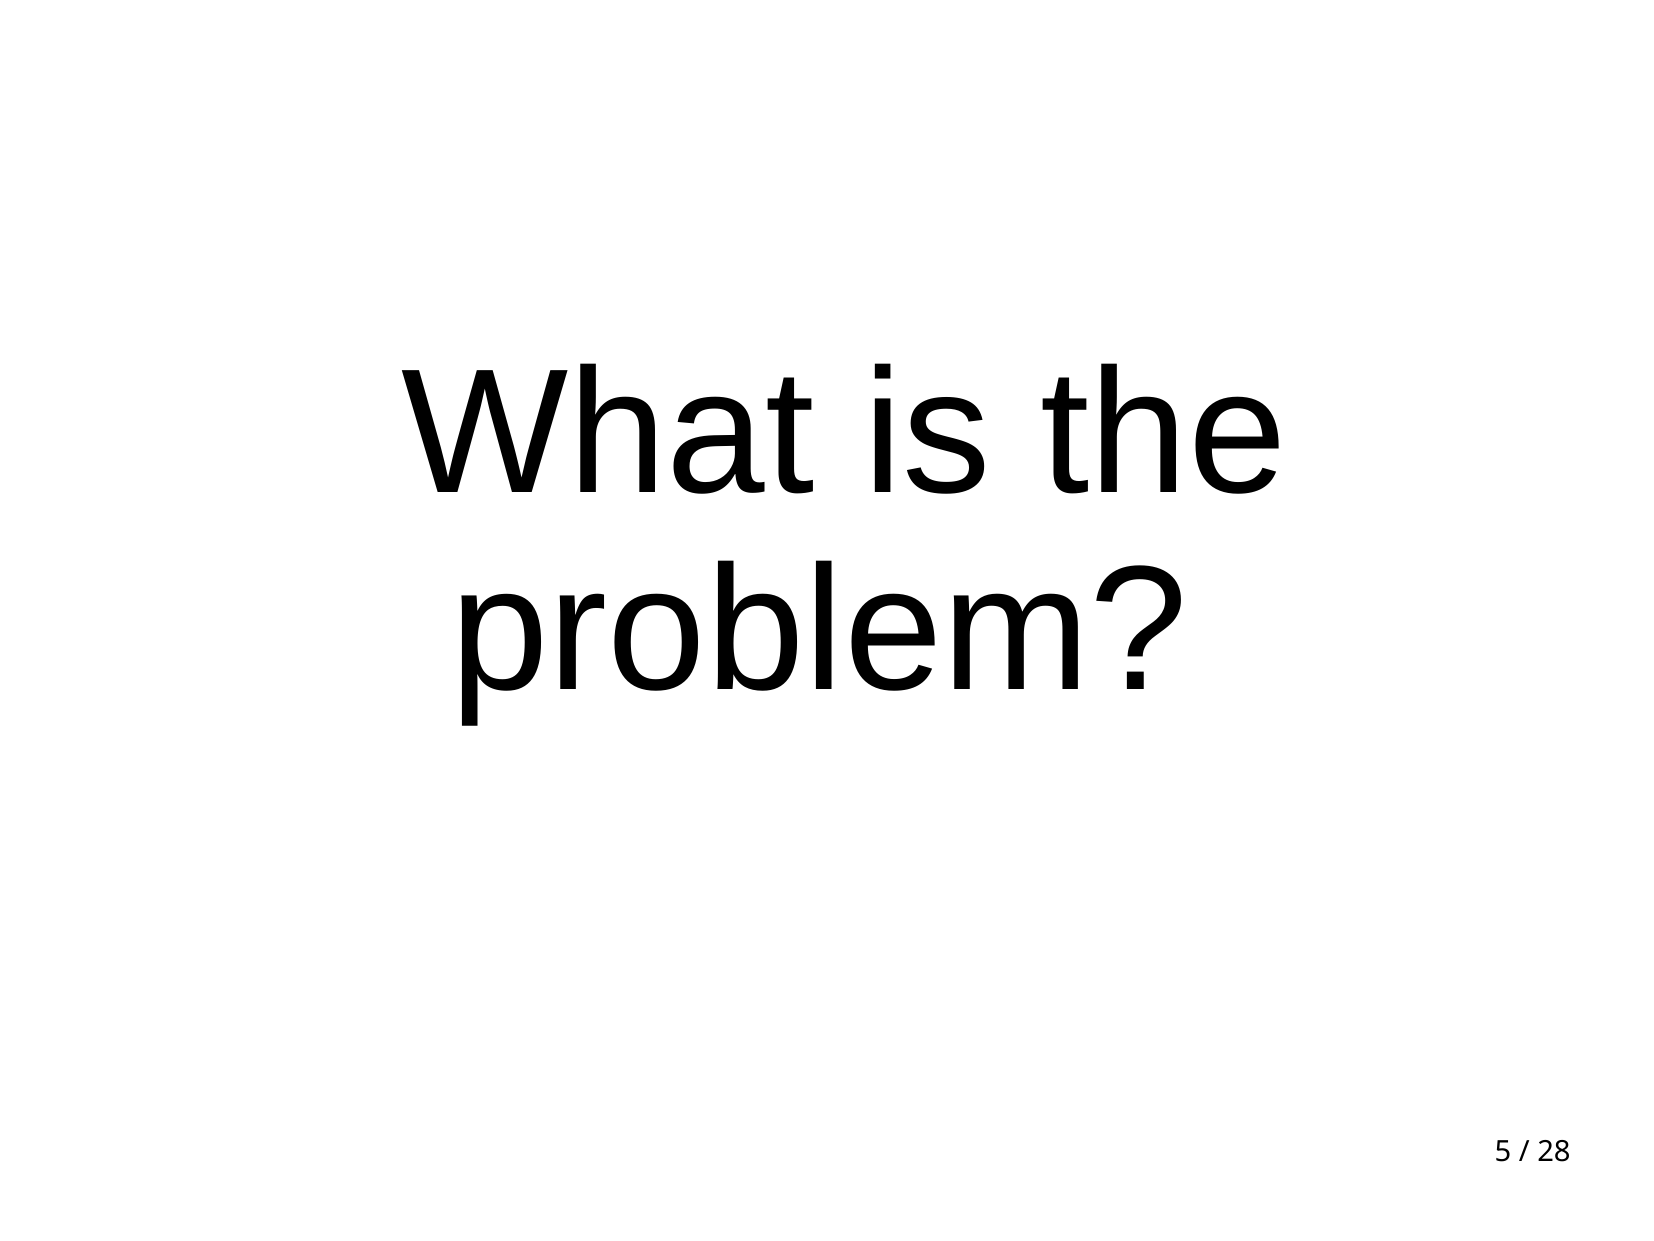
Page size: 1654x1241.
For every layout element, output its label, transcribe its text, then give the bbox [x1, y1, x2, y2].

subtitle What is the problem? [118, 49, 1571, 1010]
